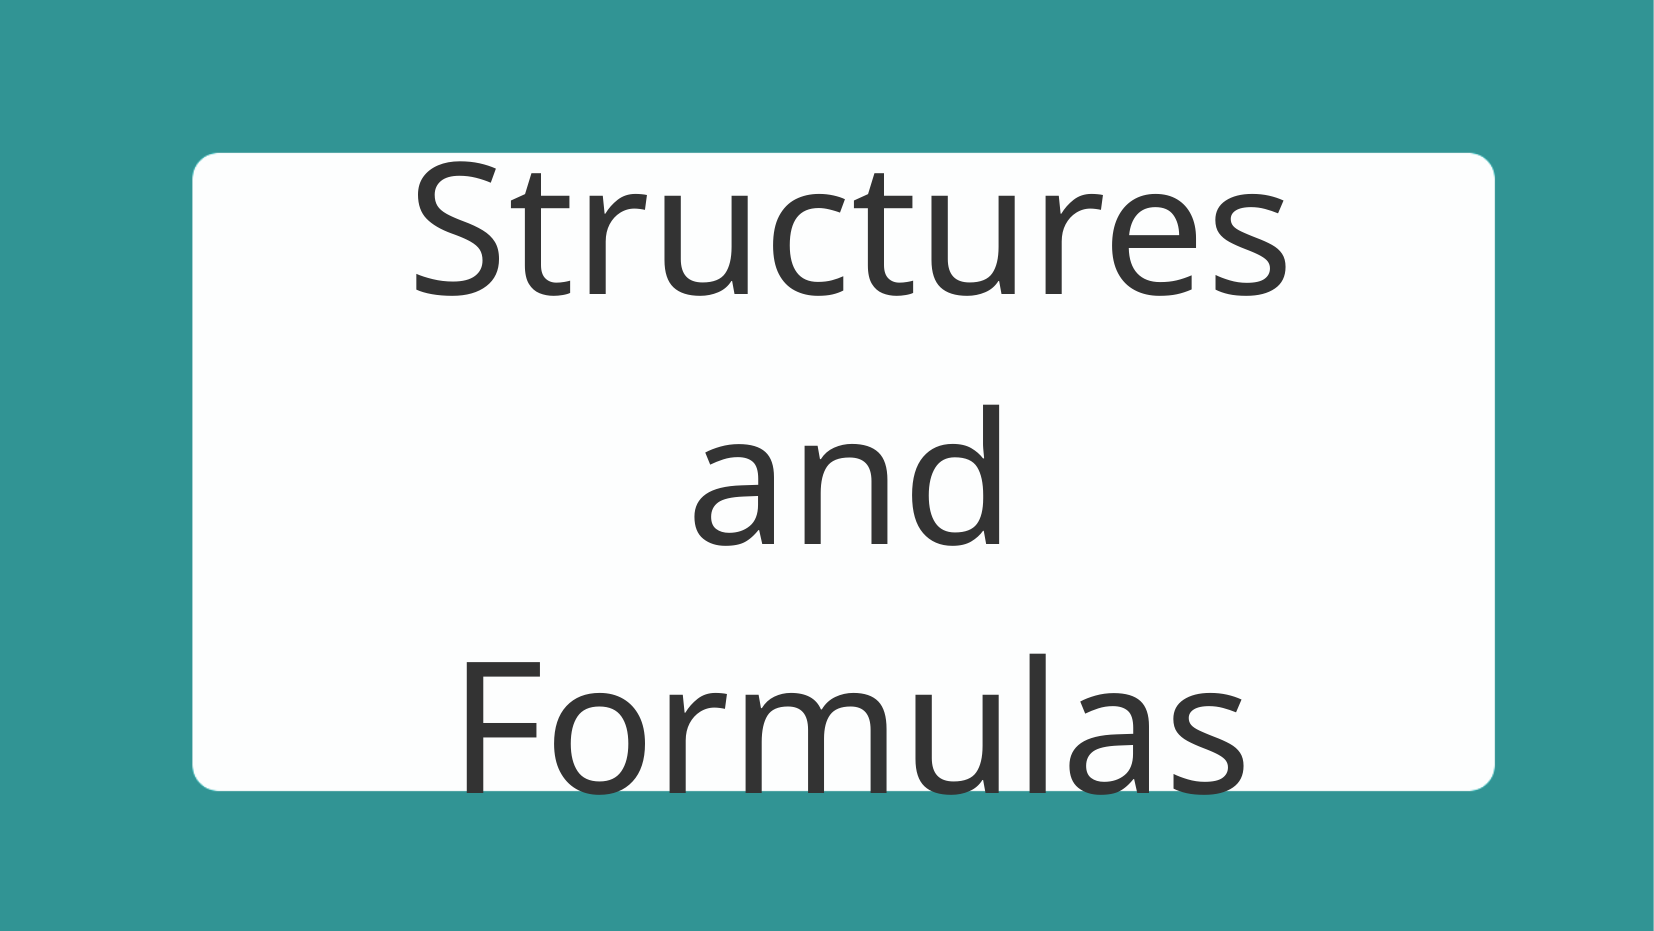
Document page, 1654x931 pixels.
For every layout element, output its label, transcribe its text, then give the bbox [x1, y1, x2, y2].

picture [0, 0, 1654, 931]
title Structures and Formulas [226, 172, 1477, 773]
